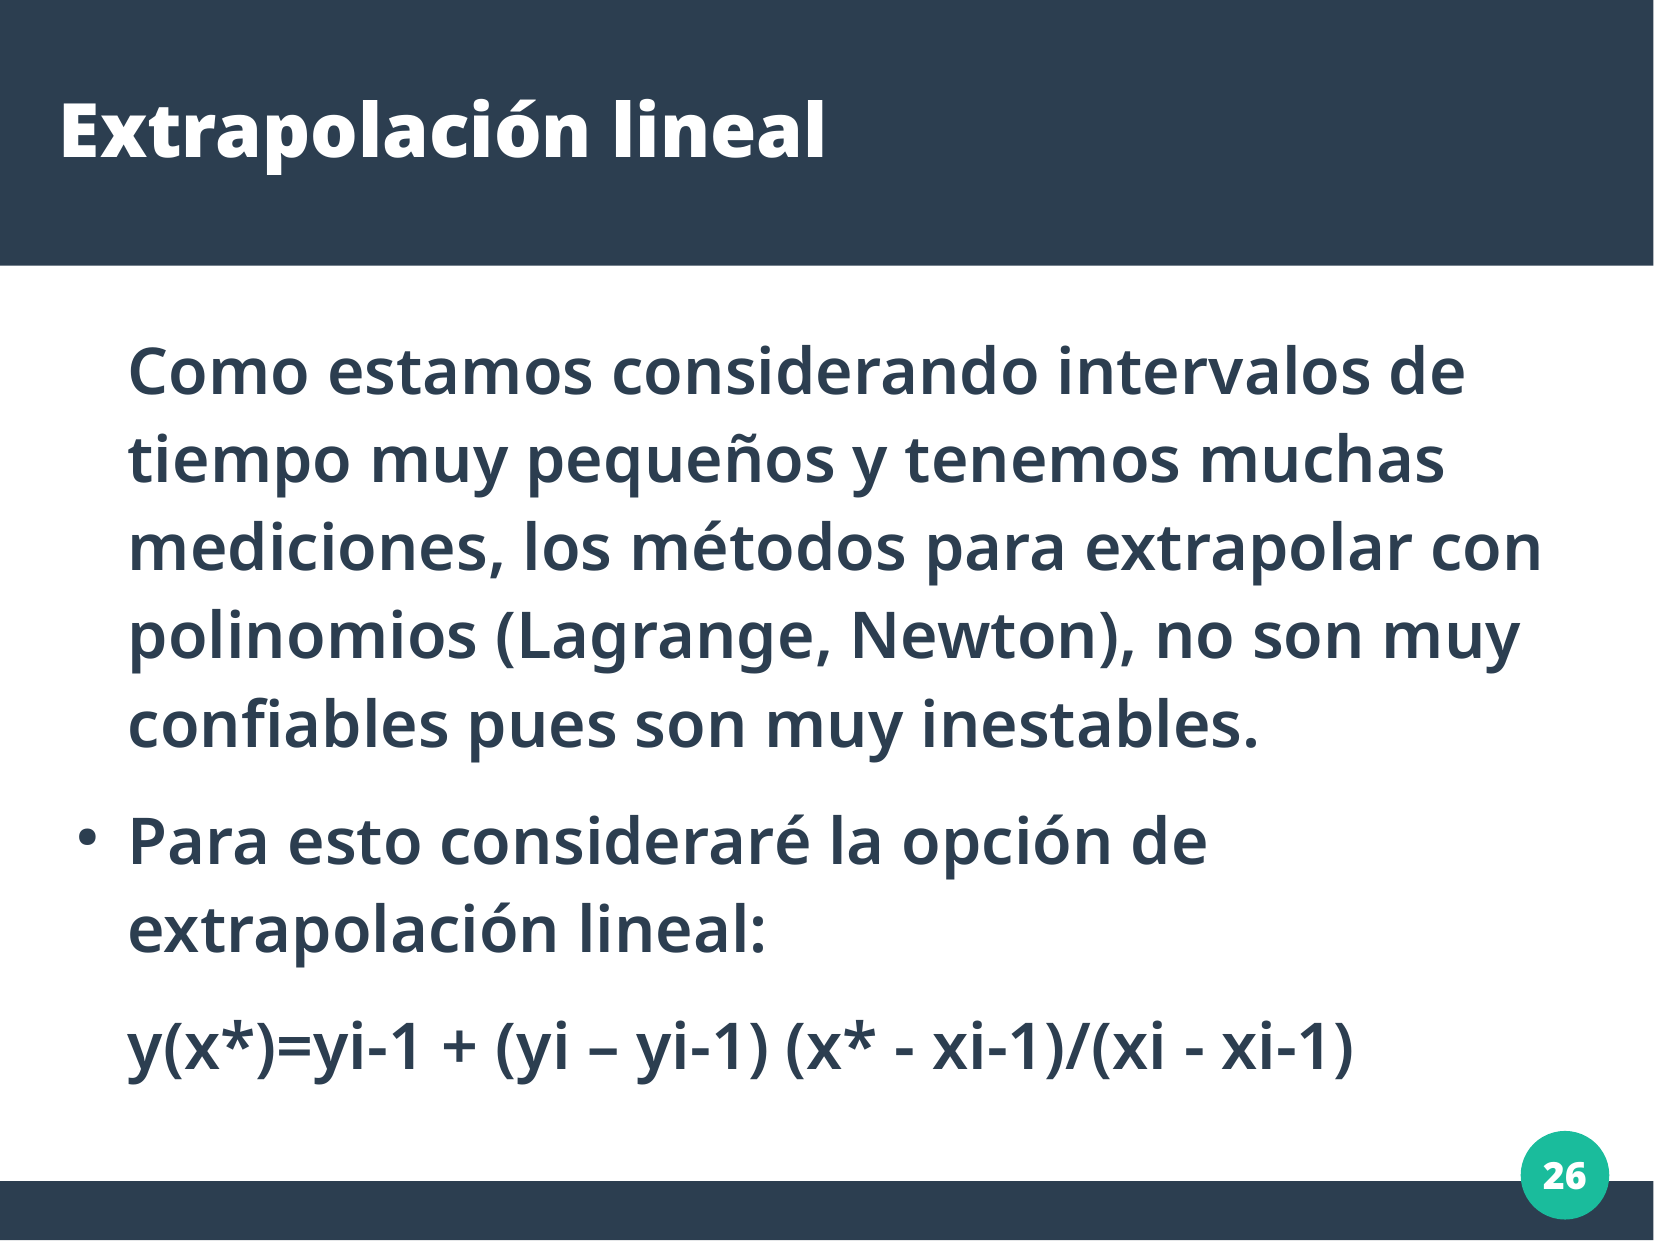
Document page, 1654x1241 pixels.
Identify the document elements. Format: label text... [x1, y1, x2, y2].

title Extrapolación lineal [59, 49, 1595, 207]
list Como estamos considerando intervalos de tiempo muy pequeños y tenemos muchas mediciones, los métodos para extrapolar con polinomios (Lagrange, Newton), no son muy confiables pues son muy inestables. Para esto consideraré la opción de extrapolación lineal: y(x*)=yi-1 + (yi – yi-1) (x* - xi-1)/(xi - xi-1) [59, 324, 1595, 1093]
